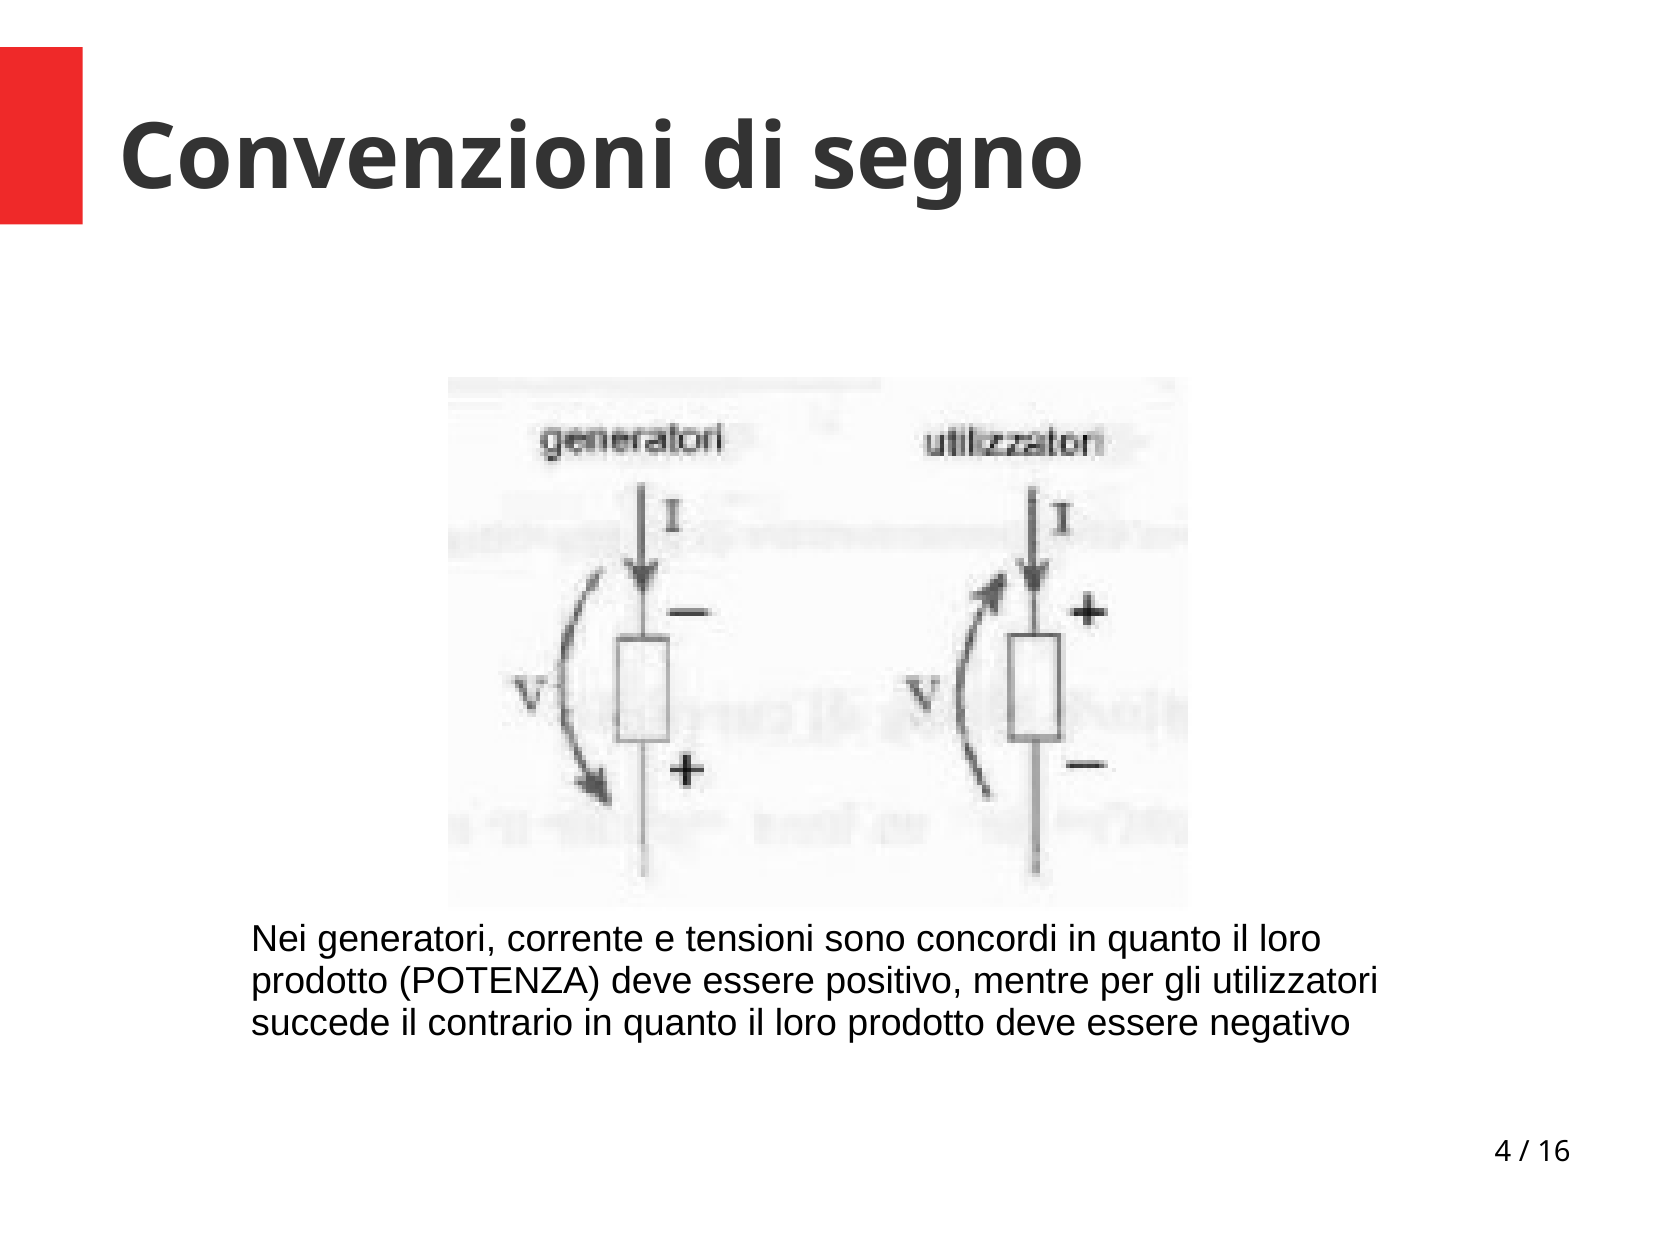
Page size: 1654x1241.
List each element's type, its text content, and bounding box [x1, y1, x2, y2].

picture [448, 377, 1226, 910]
title Convenzioni di segno [118, 49, 1571, 257]
text_box Nei generatori, corrente e tensioni sono concordi in quanto il loro prodotto (POTENZA) deve essere positivo, mentre per gli utilizzatori succede il contrario in quanto il loro prodotto deve essere negativo [236, 910, 1465, 1052]
